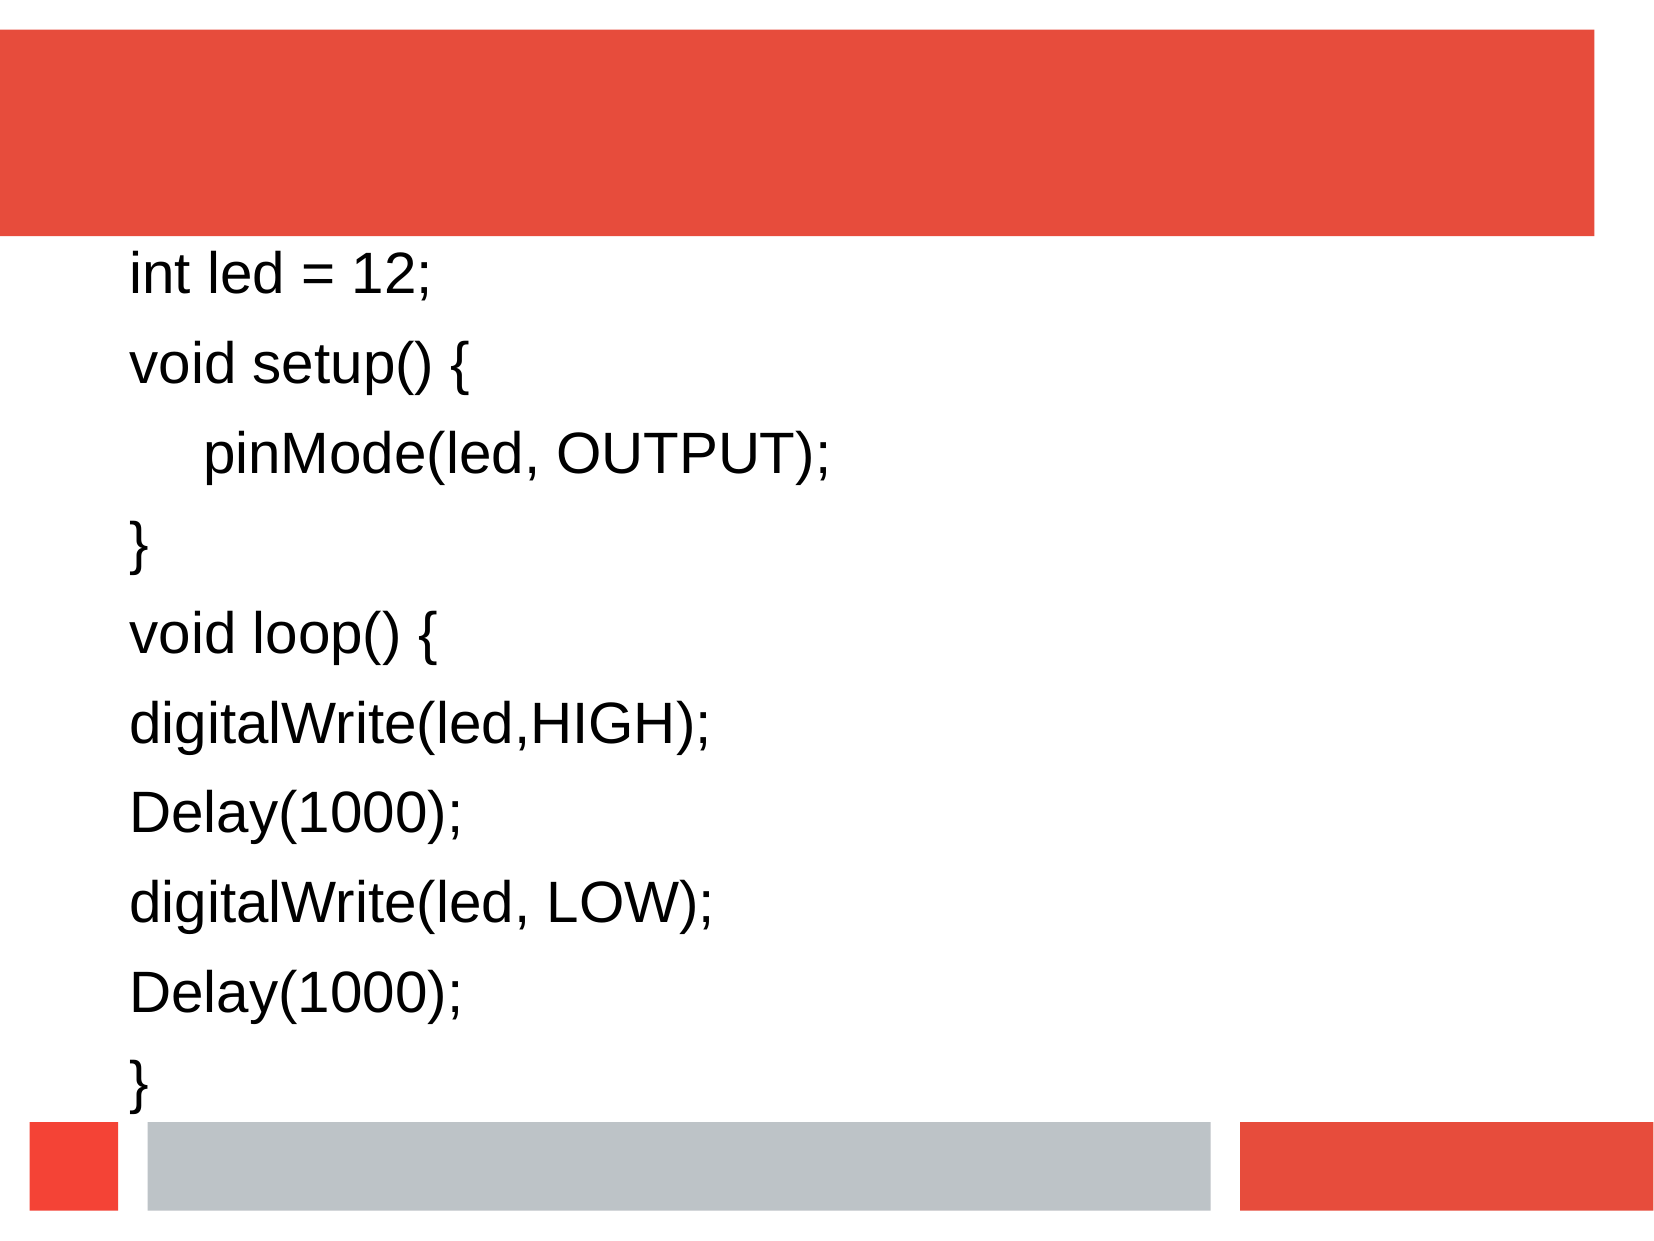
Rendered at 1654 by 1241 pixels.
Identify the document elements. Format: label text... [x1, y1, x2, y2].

text_box int led = 12; void setup() { pinMode(led, OUTPUT); } void loop() { digitalWrite(led,HIGH); Delay(1000); digitalWrite(led, LOW); Delay(1000); } [114, 233, 1382, 1123]
